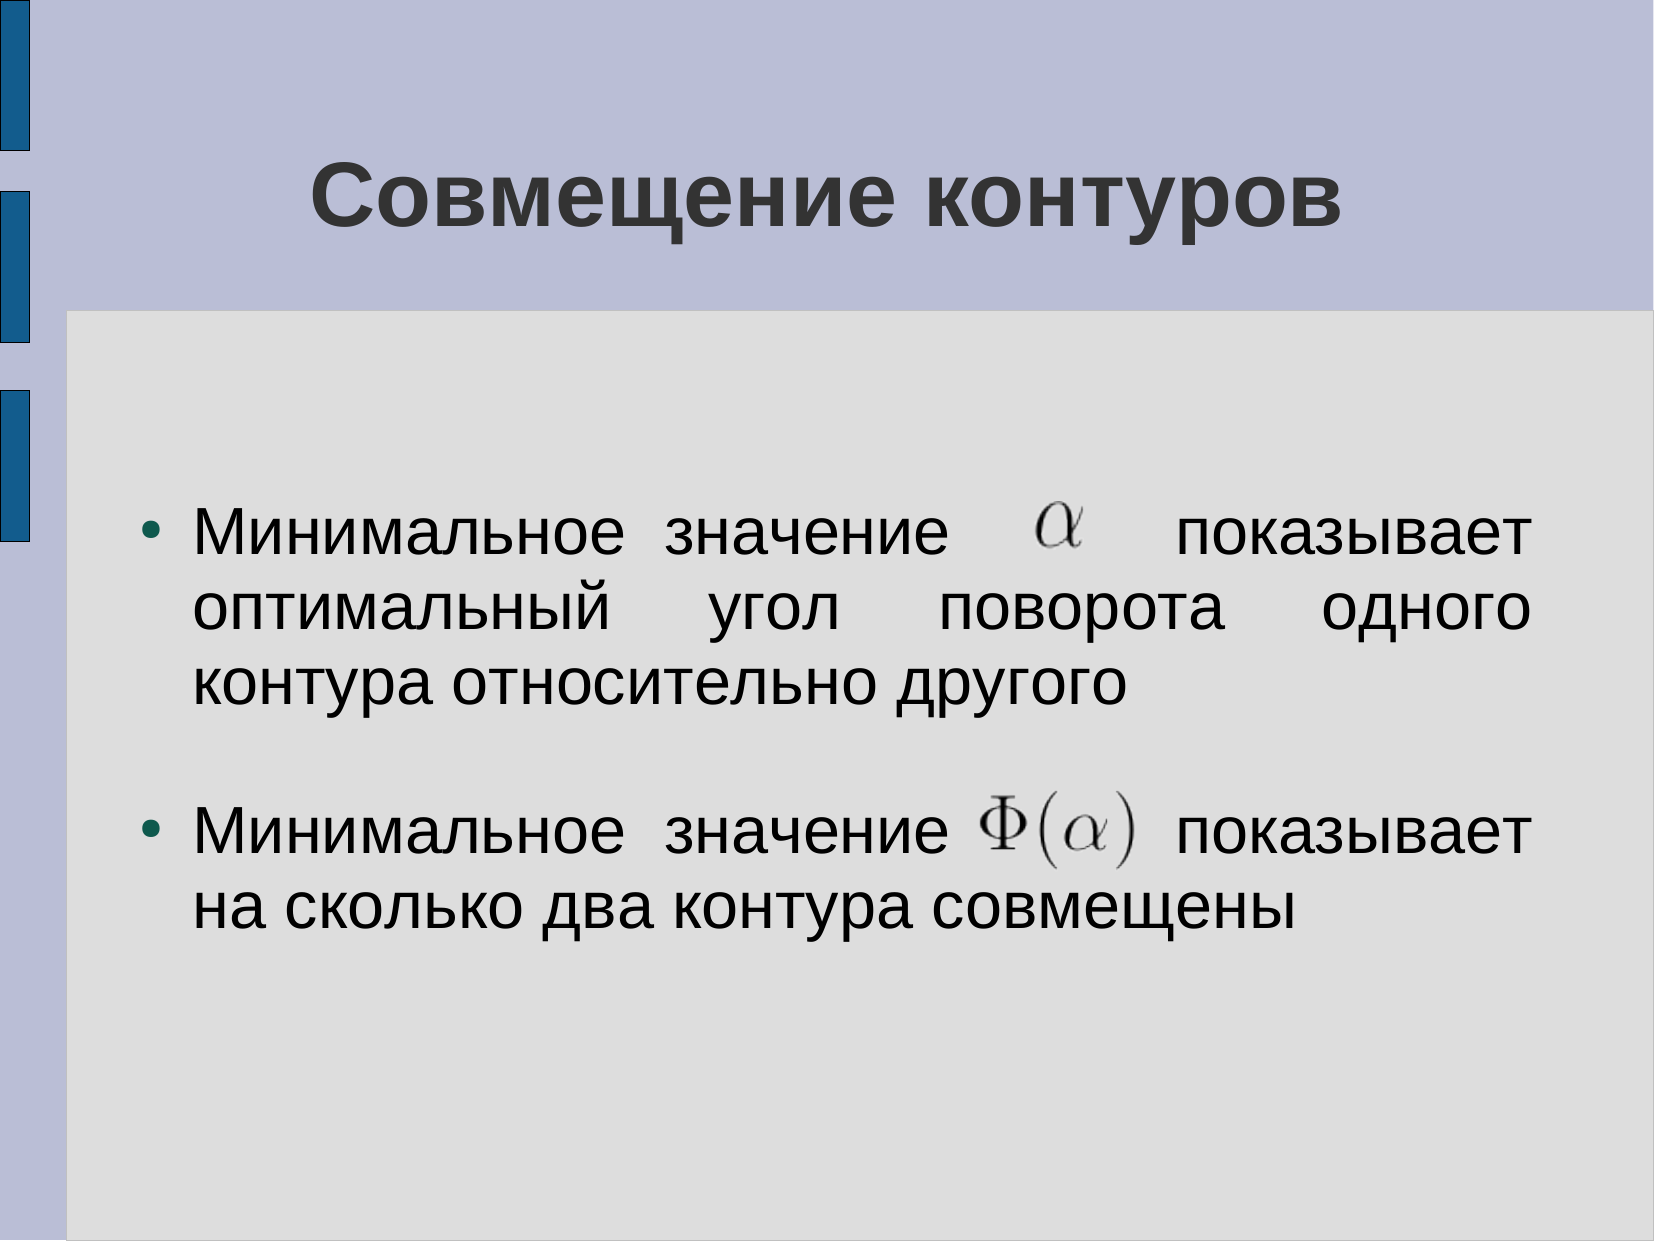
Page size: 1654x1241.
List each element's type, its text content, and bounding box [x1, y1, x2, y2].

title Совмещение контуров [121, 91, 1534, 299]
picture [974, 785, 1154, 886]
picture [1033, 501, 1093, 562]
list Минимальное значение показывает оптимальный угол поворота одного контура относительно другого Минимальное значение показывает на сколько два контура совмещены [121, 344, 1534, 1164]
